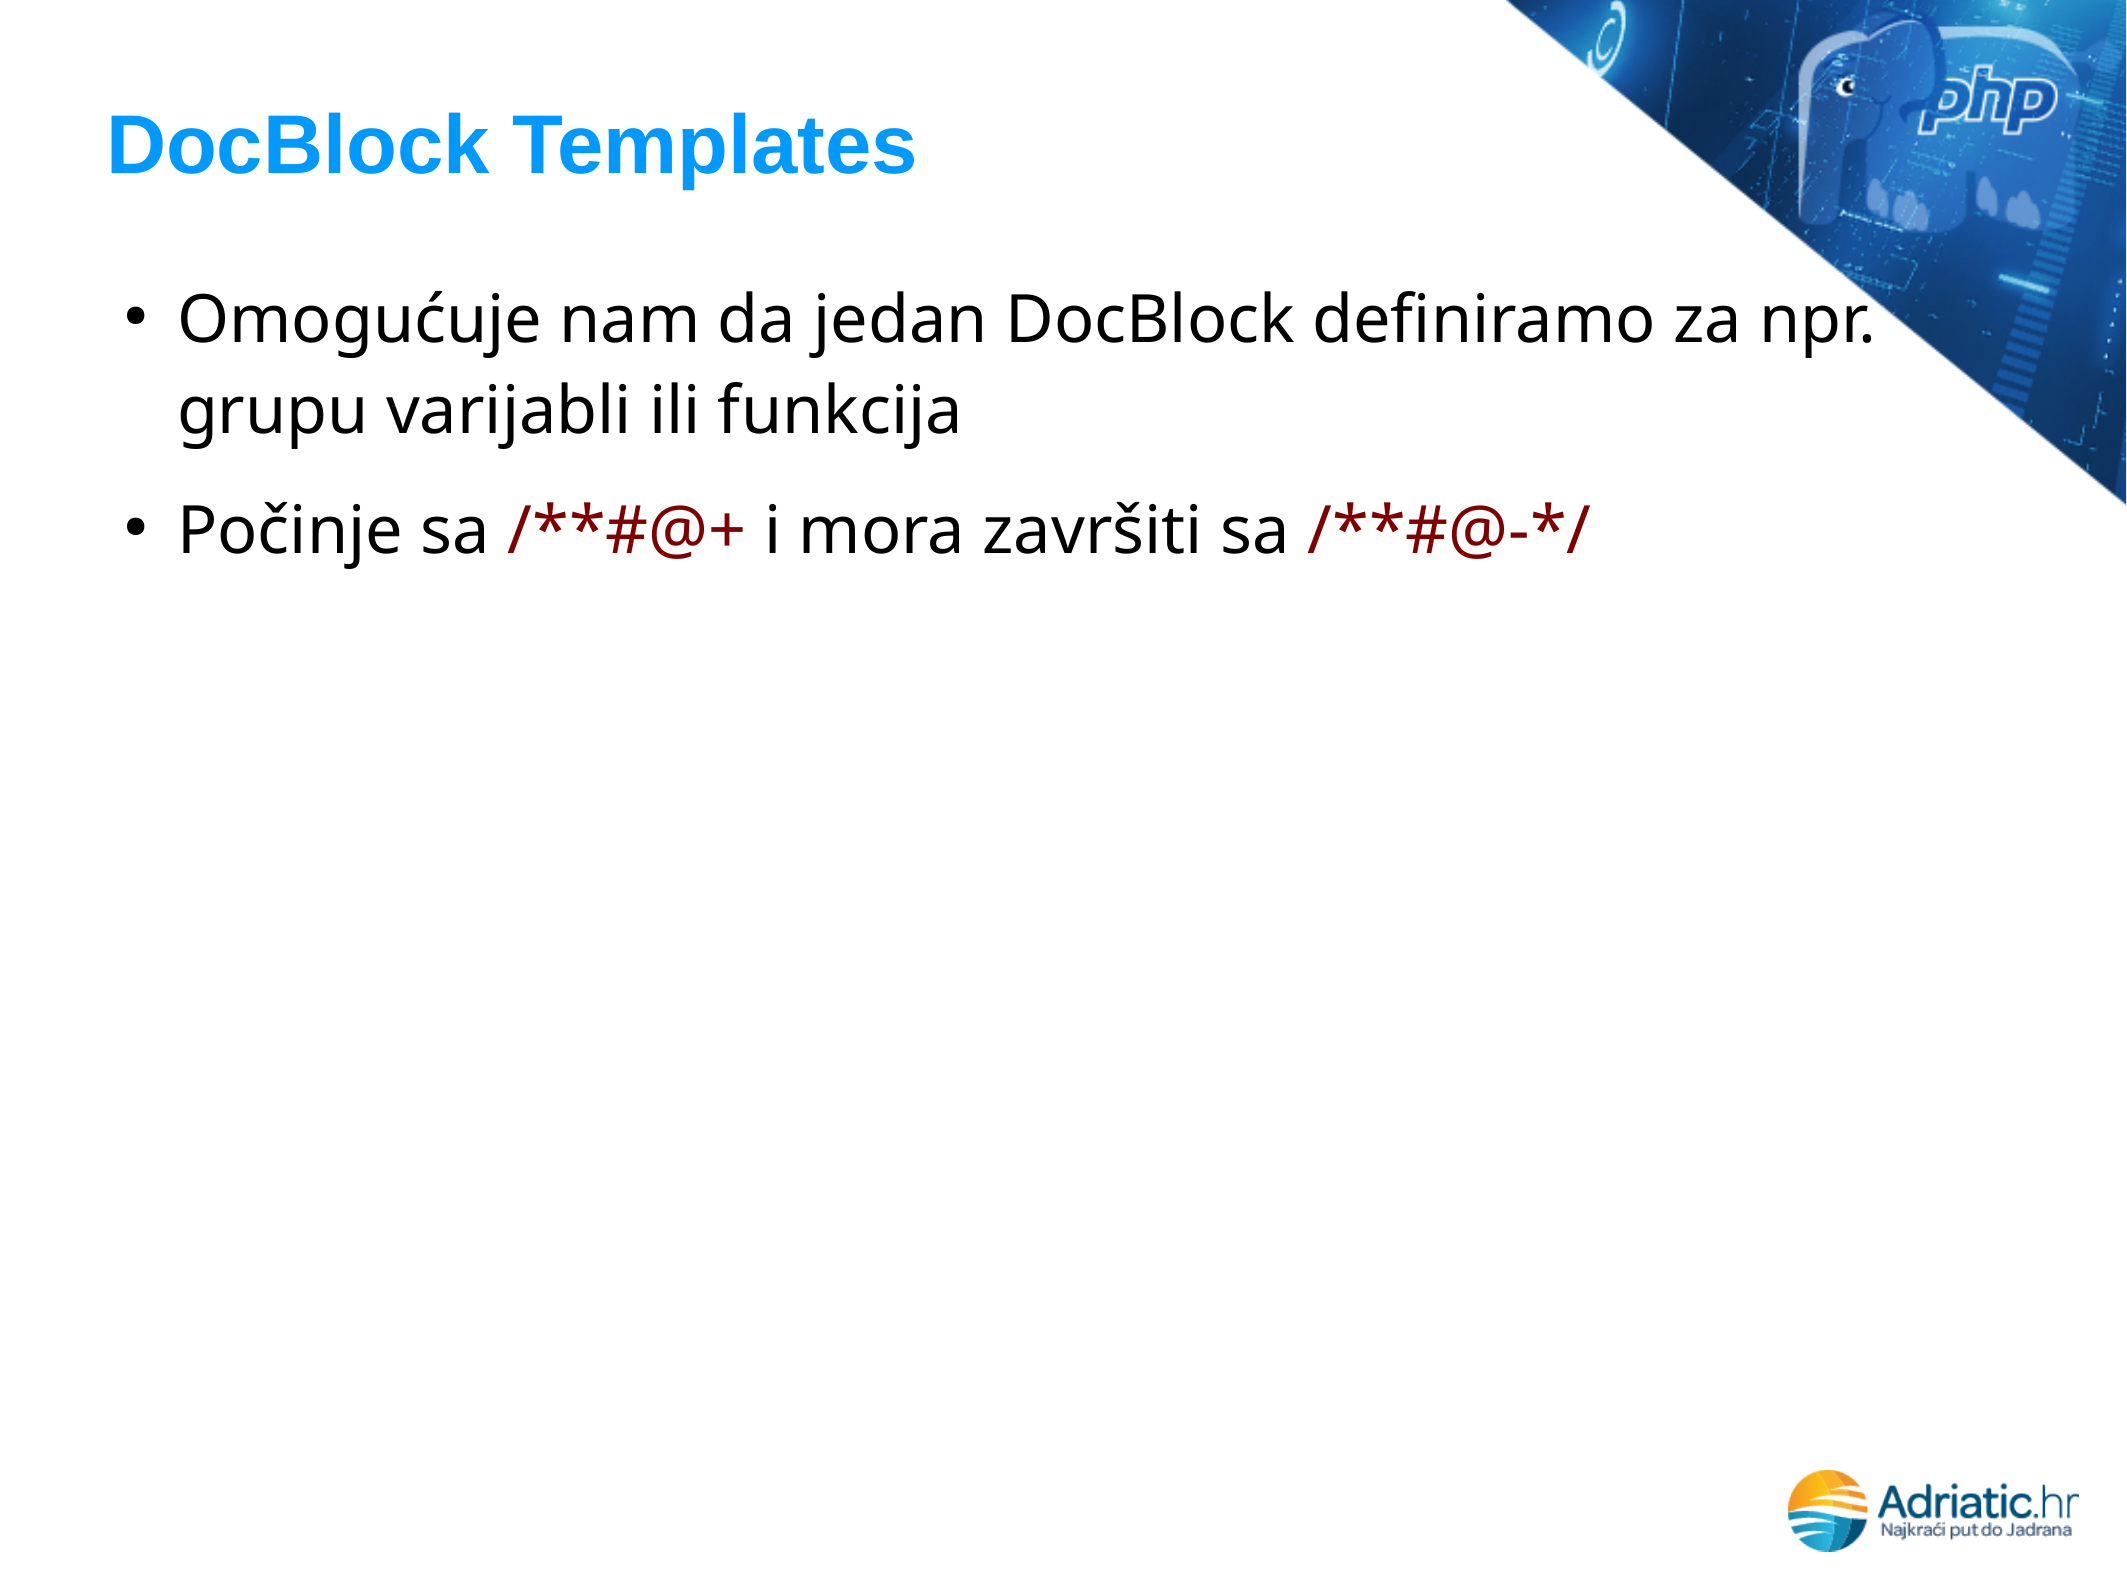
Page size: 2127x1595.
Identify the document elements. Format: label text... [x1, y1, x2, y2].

title DocBlock Templates [106, 70, 1630, 219]
list Omogućuje nam da jedan DocBlock definiramo za npr. grupu varijabli ili funkcija Počinje sa /**#@+ i mora završiti sa /**#@-*/ [106, 271, 2020, 1453]
picture [1505, 0, 2127, 625]
picture [1788, 1470, 2079, 1552]
